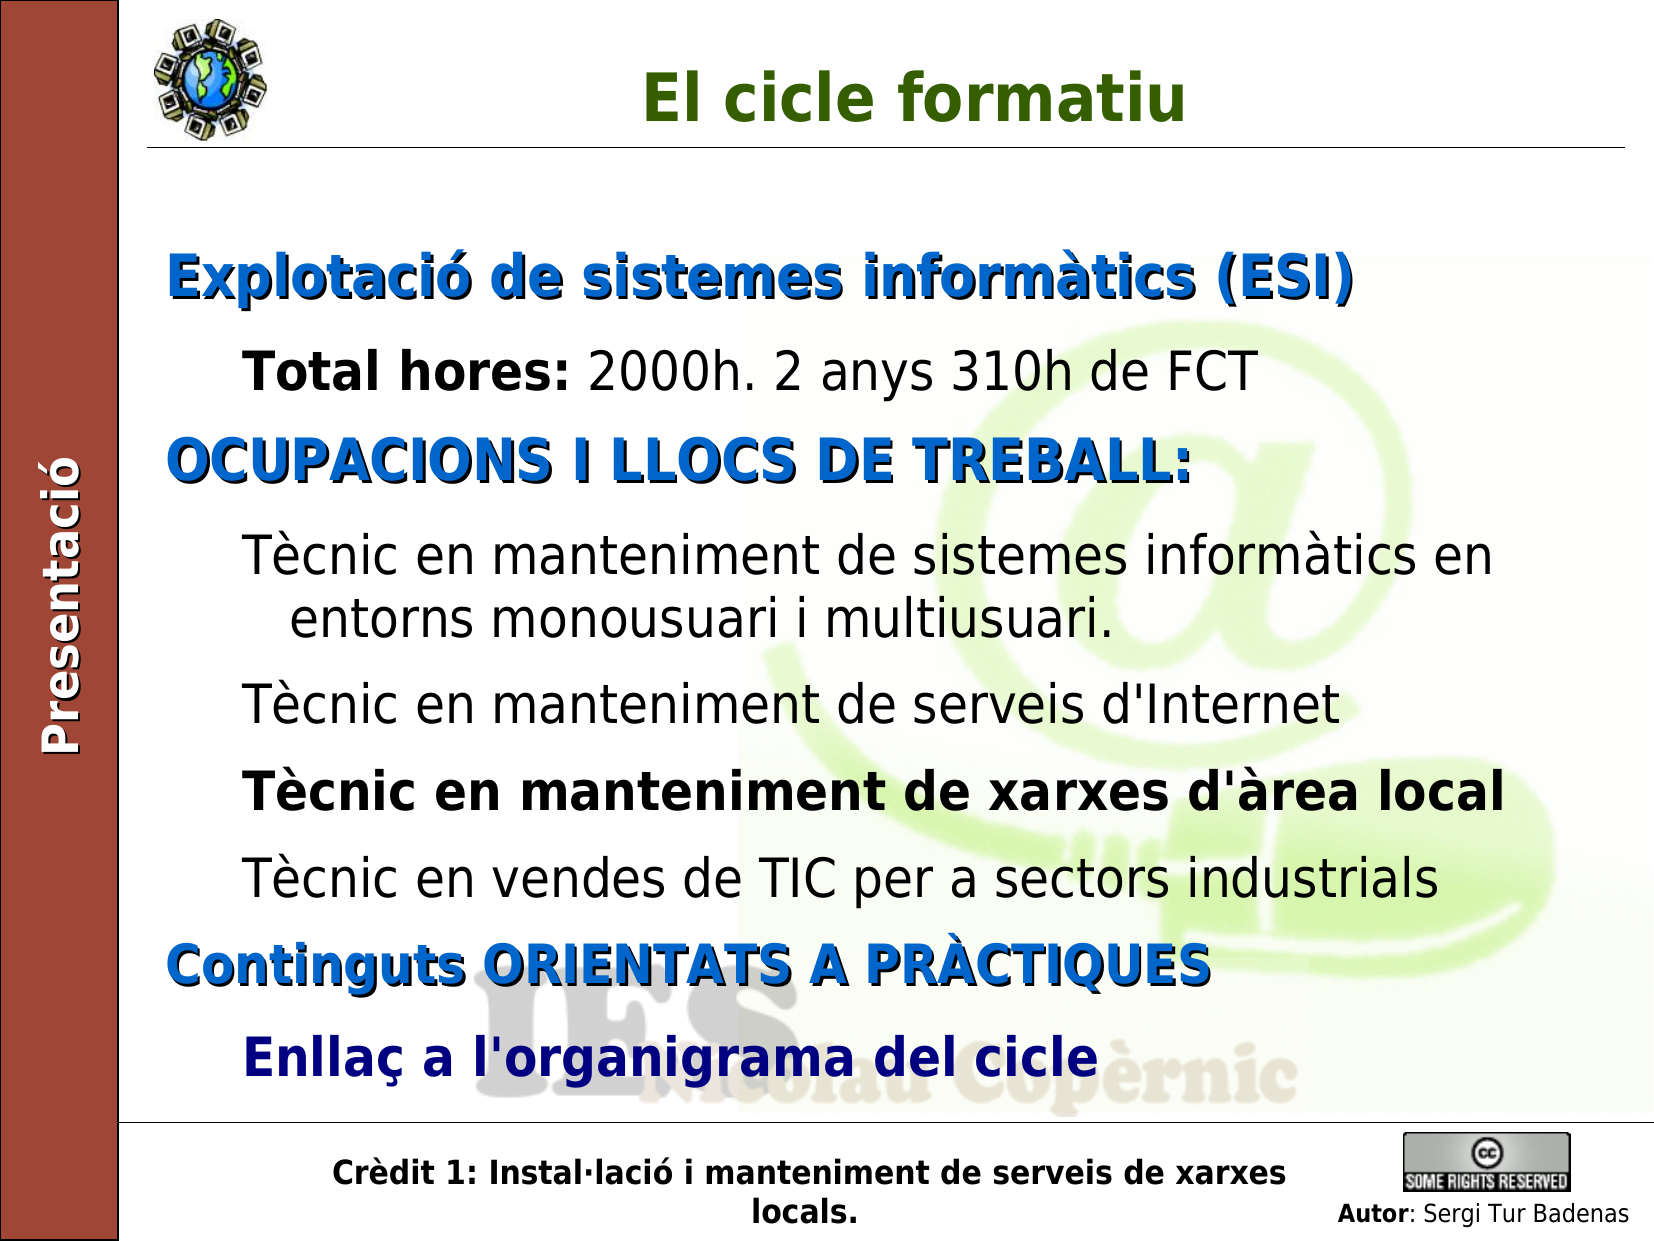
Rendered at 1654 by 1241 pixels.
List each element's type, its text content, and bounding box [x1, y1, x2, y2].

list Explotació de sistemes informàtics (ESI) Total hores: 2000h. 2 anys 310h de FCT OCUPACIONS I LLOCS DE TREBALL: Tècnic en manteniment de sistemes informàtics en entorns monousuari i multiusuari. Tècnic en manteniment de serveis d'Internet Tècnic en manteniment de xarxes d'àrea local Tècnic en vendes de TIC per a sectors industrials Continguts ORIENTATS A PRÀCTIQUES Enllaç a l'organigrama del cicle [147, 242, 1636, 1090]
title El cicle formatiu [171, 49, 1654, 148]
picture [154, 19, 268, 142]
picture [1403, 1132, 1571, 1192]
picture [466, 252, 1654, 1117]
